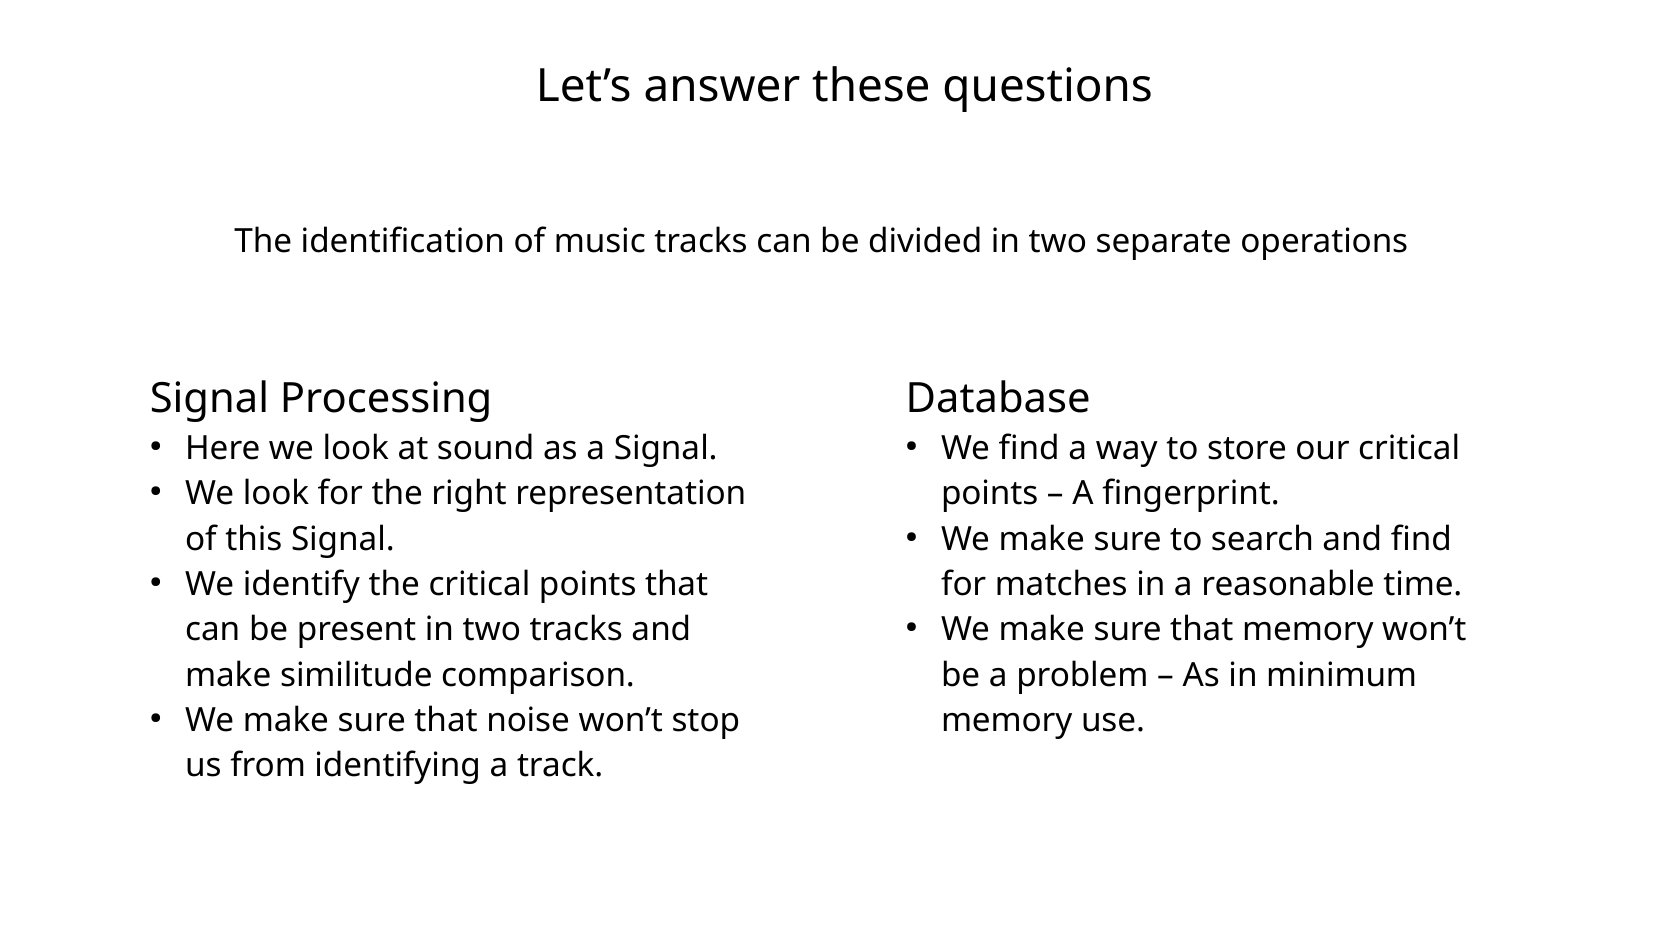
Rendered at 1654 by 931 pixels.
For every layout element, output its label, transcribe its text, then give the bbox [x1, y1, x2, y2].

text_box Let’s answer these questions [376, 45, 1277, 123]
text_box Database We find a way to store our critical points – A fingerprint. We make sure to search and find for matches in a reasonable time. We make sure that memory won’t be a problem – As in minimum memory use. [890, 360, 1521, 766]
text_box The identification of music tracks can be divided in two separate operations [204, 210, 1450, 286]
text_box Signal Processing Here we look at sound as a Signal. We look for the right representation of this Signal. We identify the critical points that can be present in two tracks and make similitude comparison. We make sure that noise won’t stop us from identifying a track. [135, 360, 766, 811]
